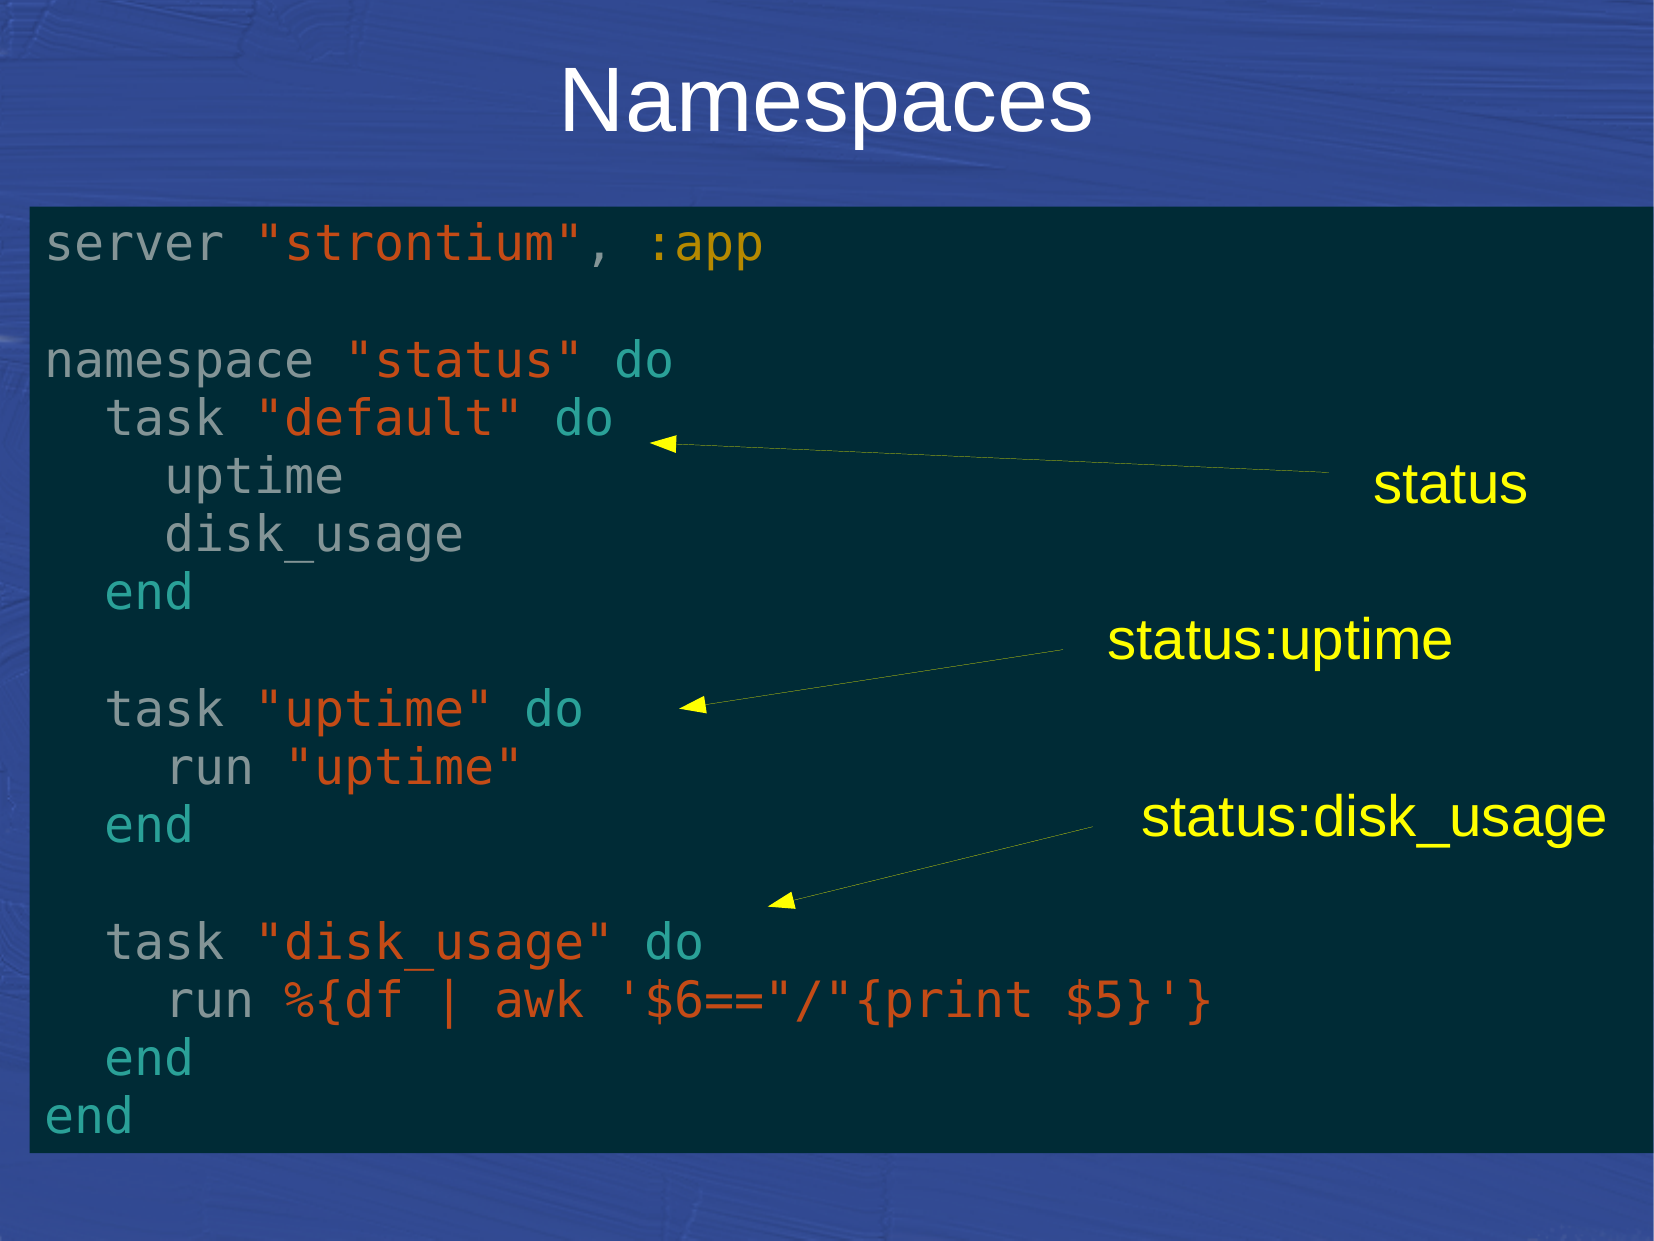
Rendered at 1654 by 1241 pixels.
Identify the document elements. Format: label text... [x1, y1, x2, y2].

picture [0, 0, 1654, 1241]
text_box status:disk_usage [1126, 776, 1625, 857]
title Namespaces [82, 3, 1571, 196]
text_box server "strontium", :app namespace "status" do task "default" do uptime disk_usage end task "uptime" do run "uptime" end task "disk_usage" do run %{df | awk '$6=="/"{print $5}'} end end [29, 206, 1654, 1154]
text_box status:uptime [1092, 599, 1470, 680]
text_box status [1358, 442, 1544, 523]
